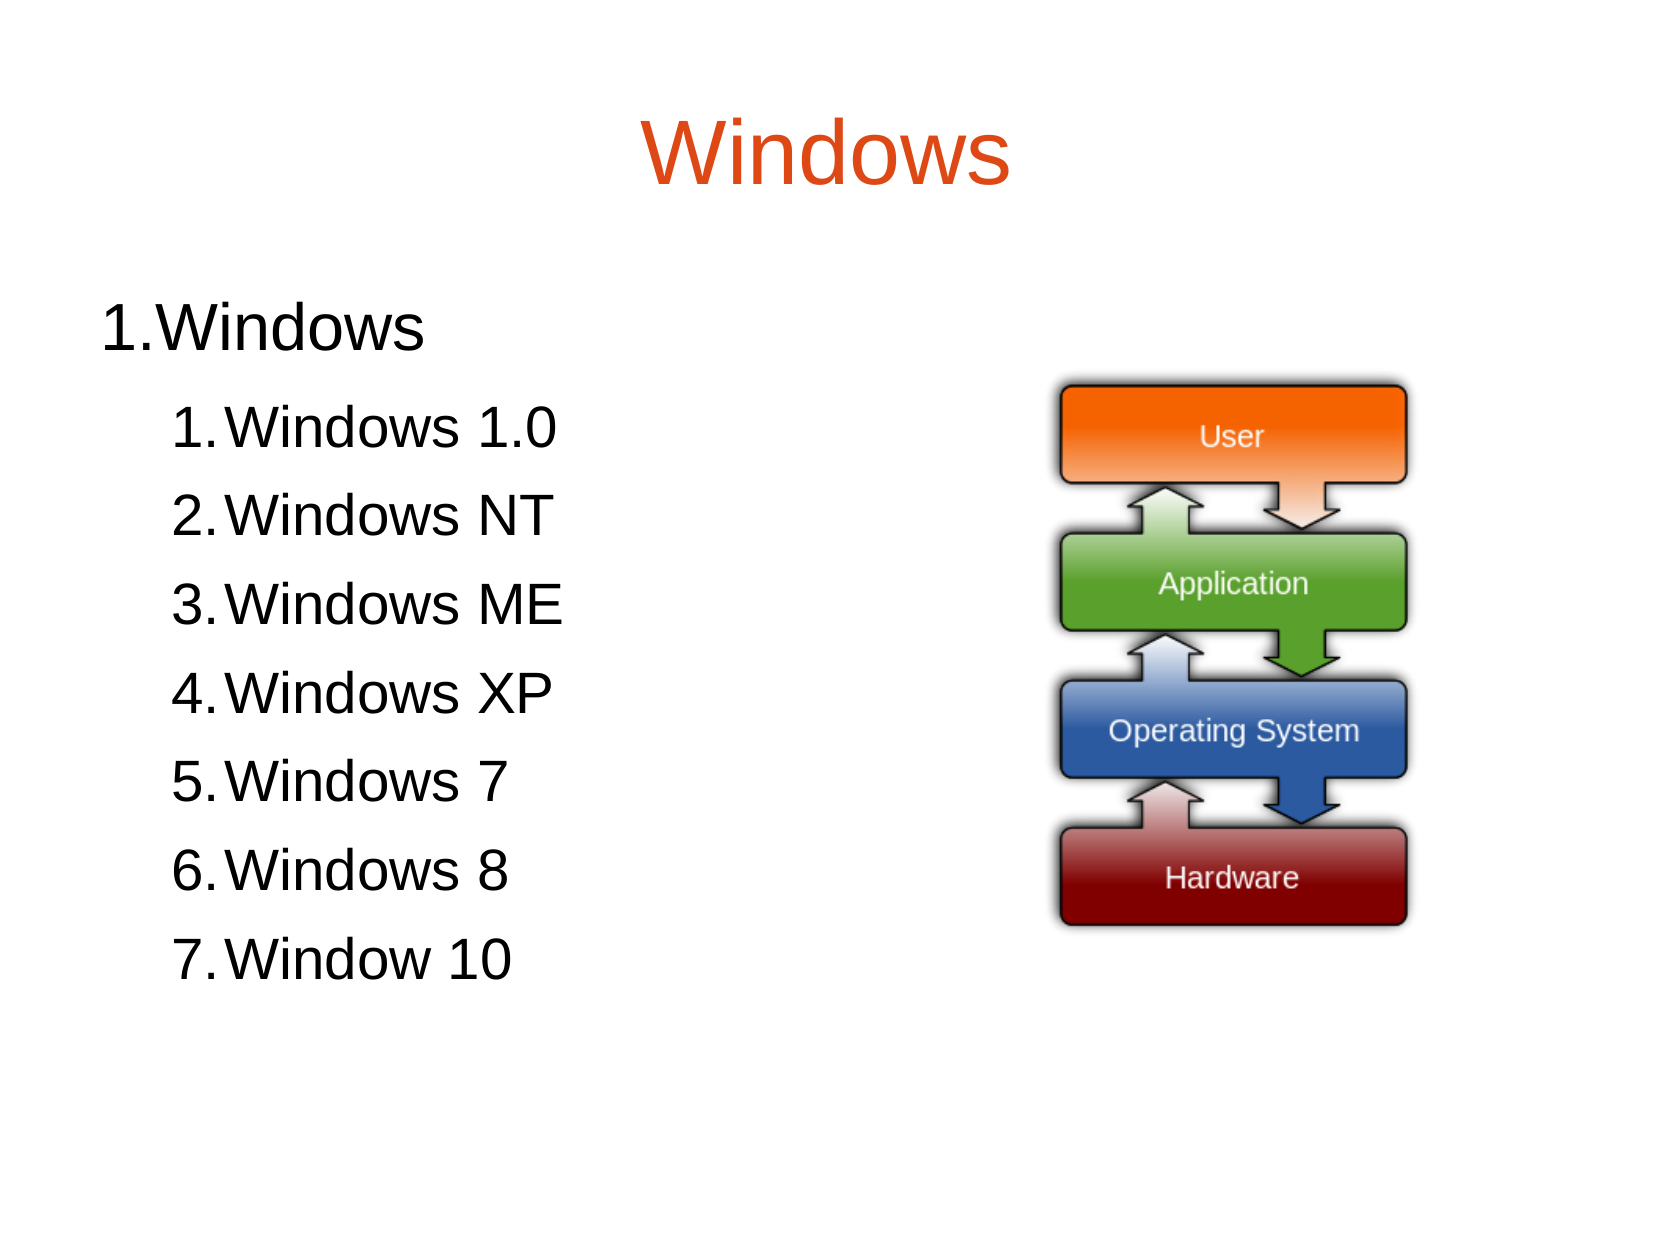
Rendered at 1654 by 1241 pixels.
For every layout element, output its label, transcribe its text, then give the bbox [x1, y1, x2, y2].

picture [1038, 366, 1430, 945]
title Windows [82, 49, 1571, 257]
list Windows Windows 1.0 Windows NT Windows ME Windows XP Windows 7 Windows 8 Window 10 [82, 290, 1571, 1010]
